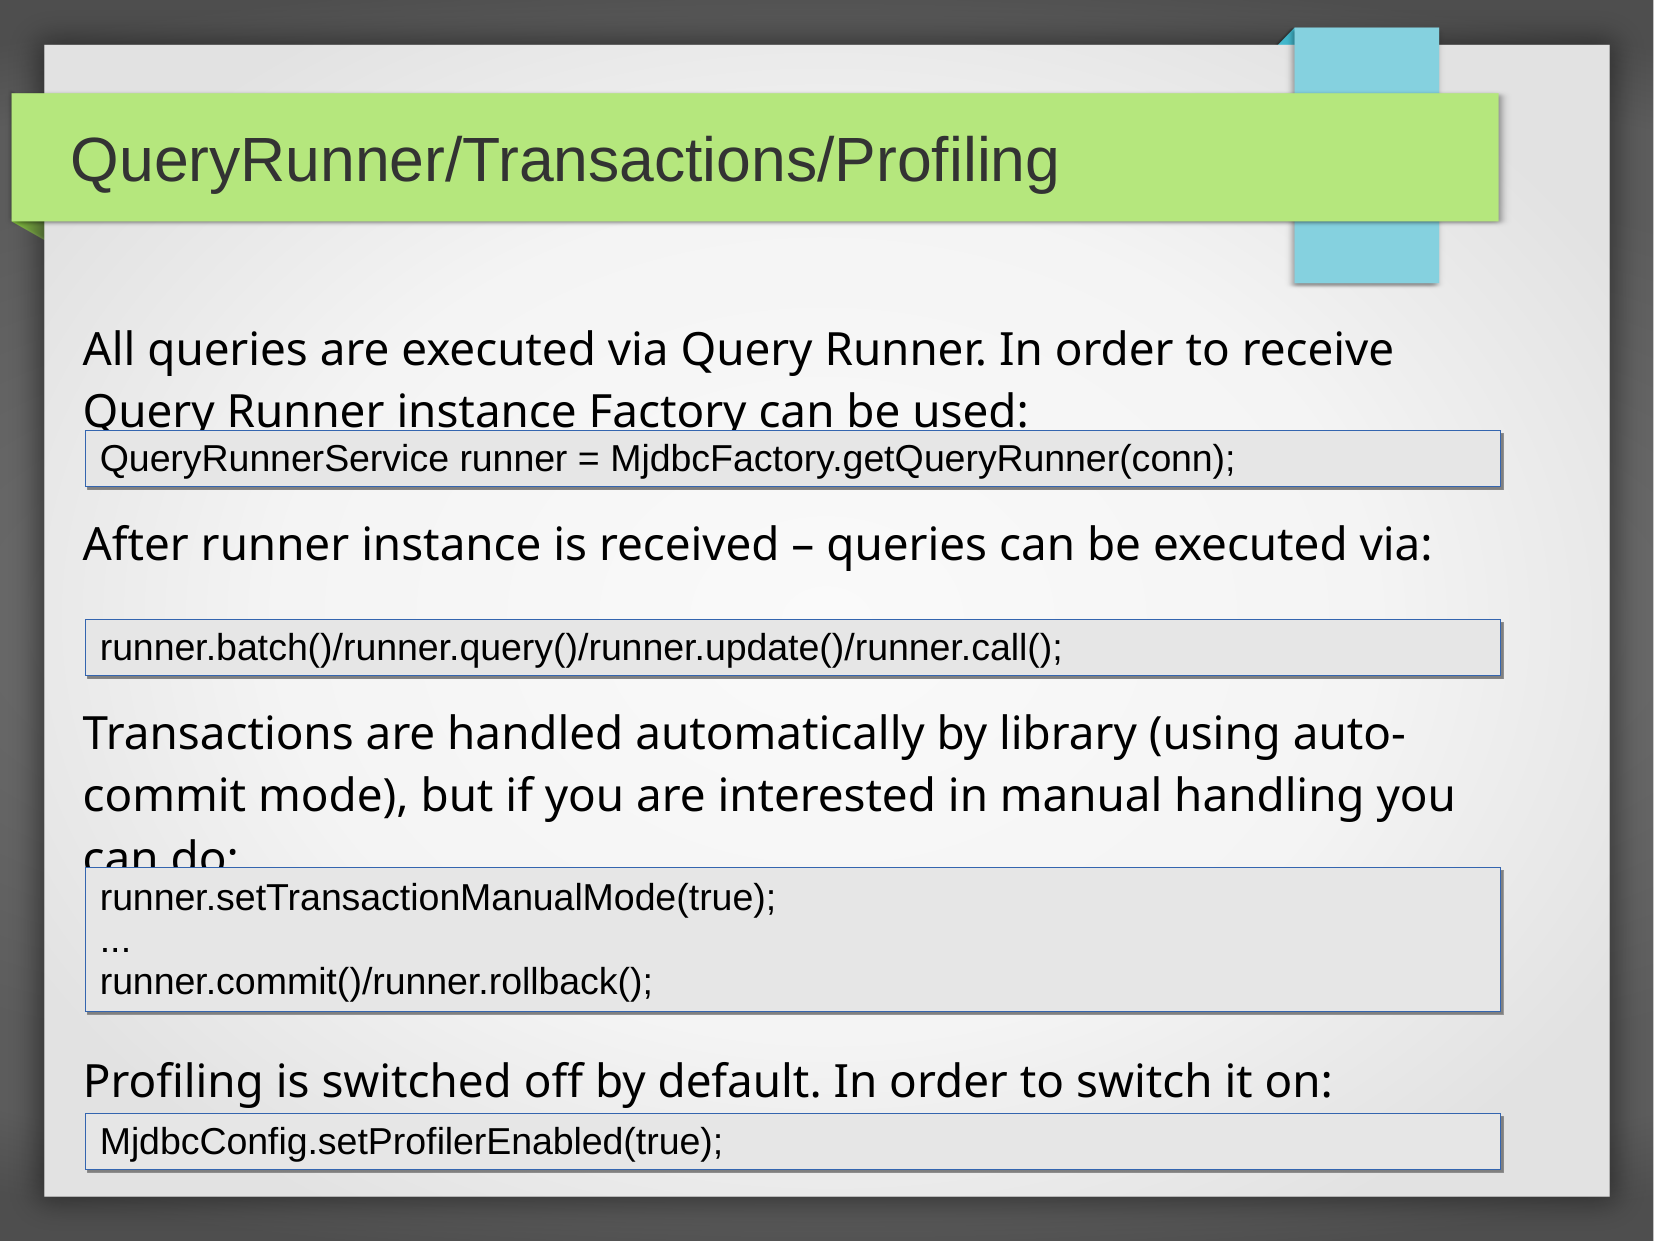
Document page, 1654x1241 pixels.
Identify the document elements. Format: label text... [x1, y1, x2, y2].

subtitle All queries are executed via Query Runner. In order to receive Query Runner instance Factory can be used: [82, 316, 1538, 423]
text_box QueryRunnerService runner = MjdbcFactory.getQueryRunner(conn); [85, 430, 1501, 487]
text_box runner.batch()/runner.query()/runner.update()/runner.call(); [85, 619, 1501, 676]
picture [0, 0, 1654, 1241]
title QueryRunner/Transactions/Profiling [70, 106, 1229, 213]
text_box Profiling is switched off by default. In order to switch it on: [82, 1048, 1538, 1102]
text_box After runner instance is received – queries can be executed via: [82, 511, 1538, 618]
text_box runner.setTransactionManualMode(true); ... runner.commit()/runner.rollback(); [85, 867, 1501, 1012]
text_box Transactions are handled automatically by library (using auto-commit mode), but if you are interested in manual handling you can do: [82, 700, 1538, 860]
text_box MjdbcConfig.setProfilerEnabled(true); [85, 1113, 1501, 1170]
